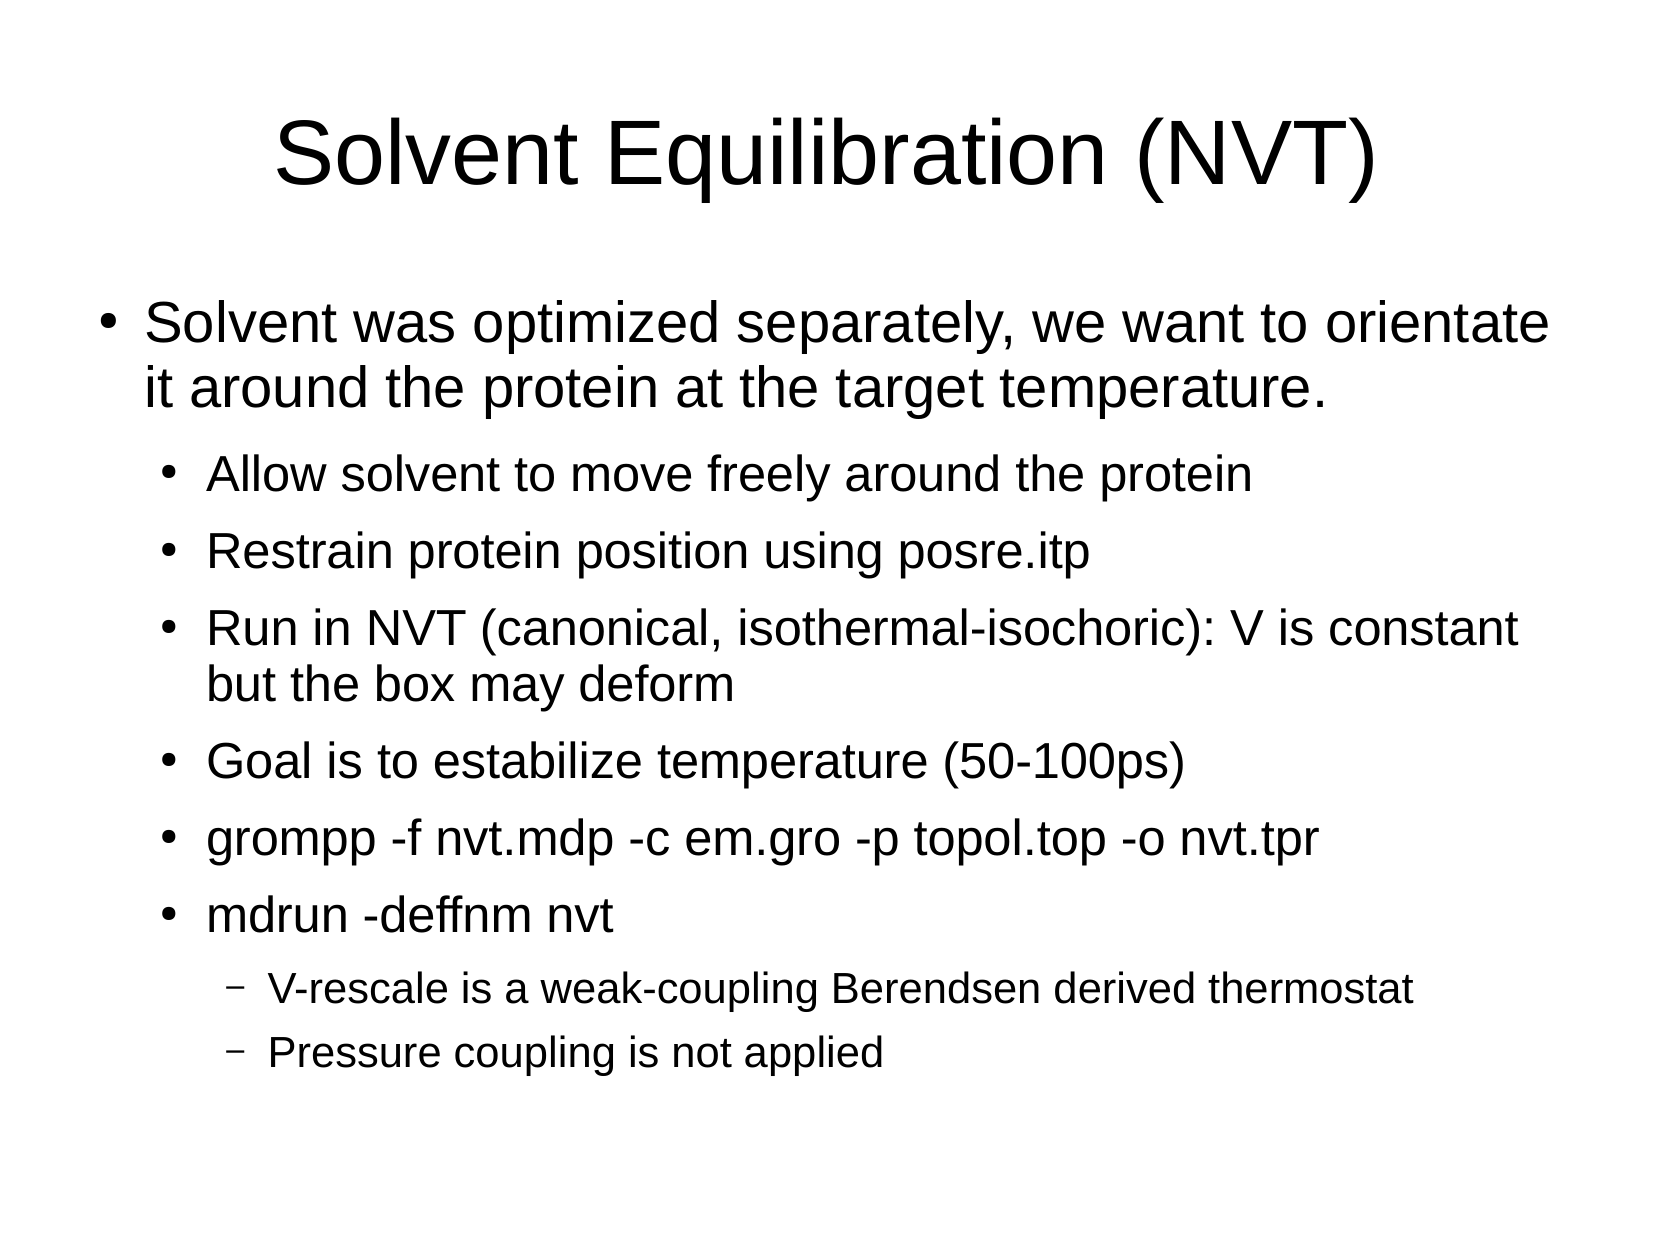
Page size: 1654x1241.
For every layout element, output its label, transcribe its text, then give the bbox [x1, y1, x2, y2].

list Solvent was optimized separately, we want to orientate it around the protein at the target temperature. Allow solvent to move freely around the protein Restrain protein position using posre.itp Run in NVT (canonical, isothermal-isochoric): V is constant but the box may deform Goal is to estabilize temperature (50-100ps) grompp -f nvt.mdp -c em.gro -p topol.top -o nvt.tpr mdrun -deffnm nvt V-rescale is a weak-coupling Berendsen derived thermostat Pressure coupling is not applied [82, 290, 1571, 1109]
title Solvent Equilibration (NVT) [82, 56, 1571, 250]
